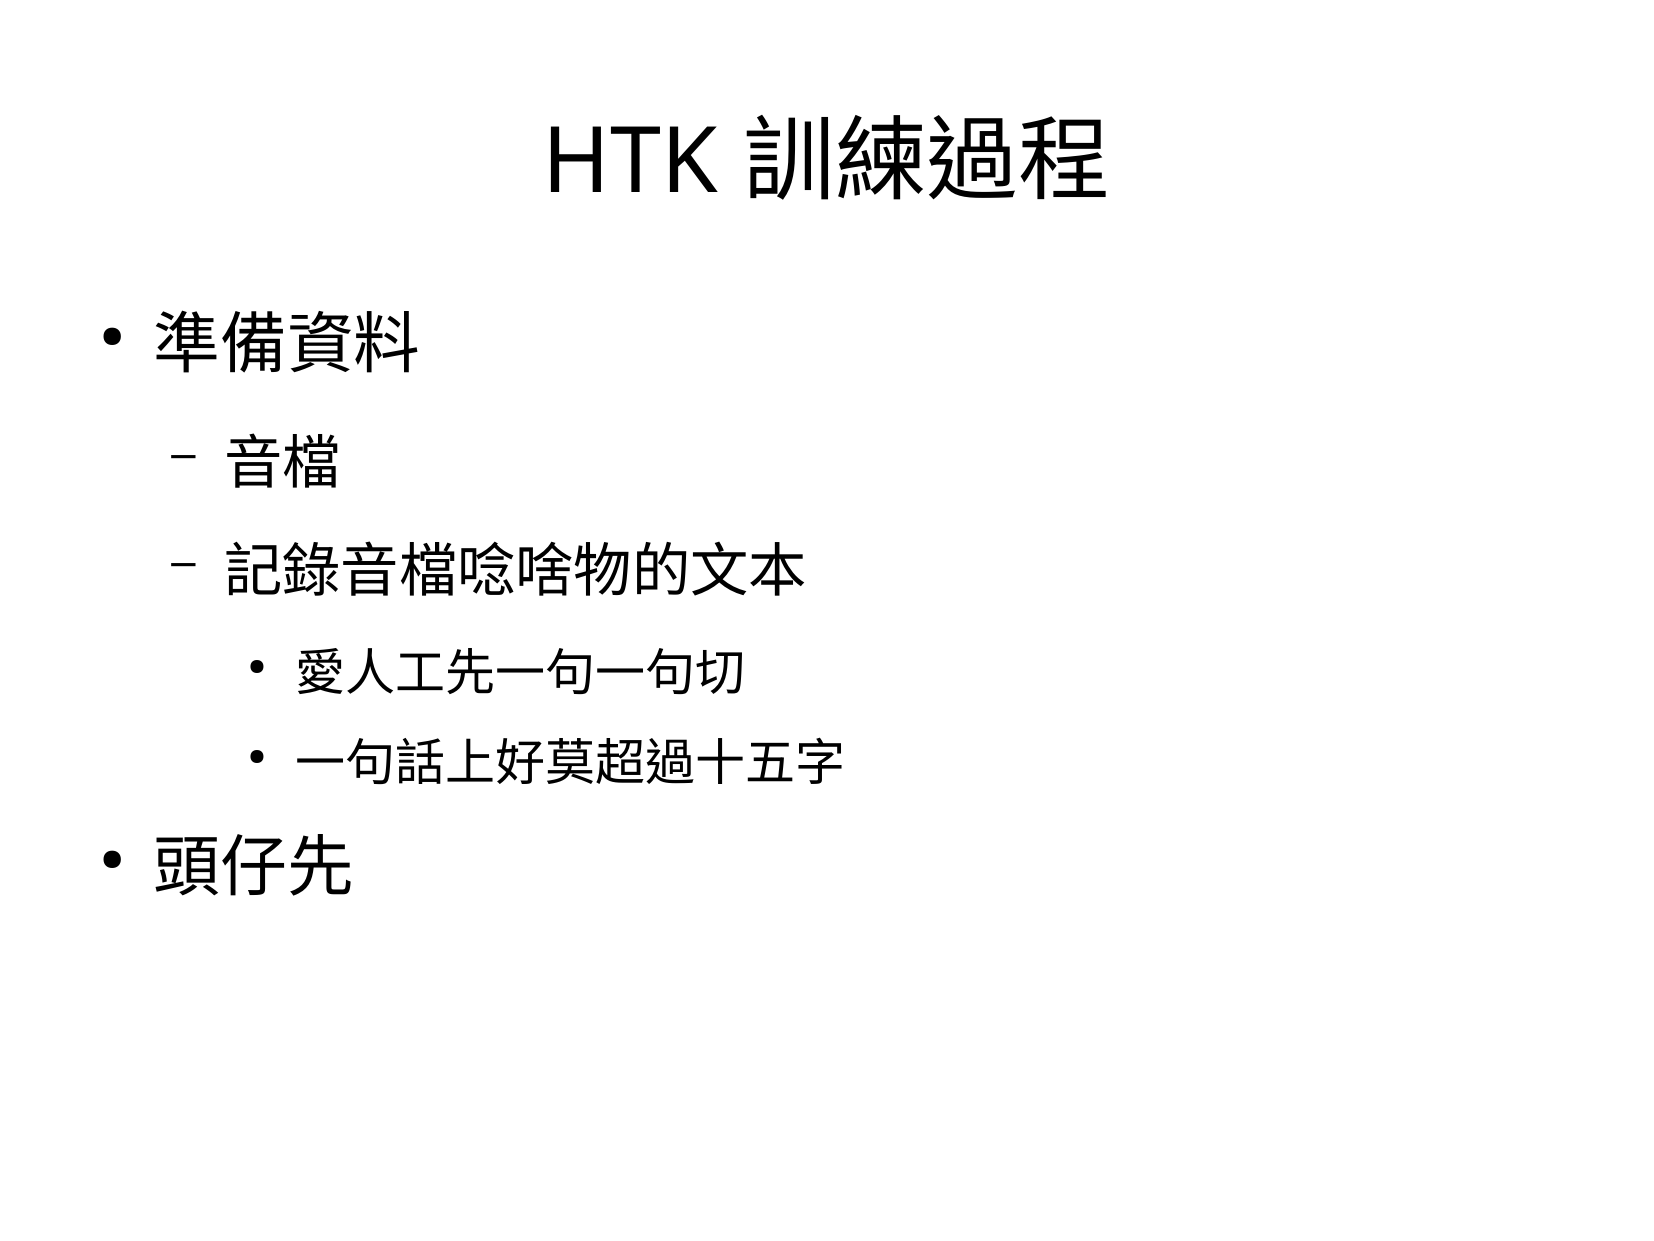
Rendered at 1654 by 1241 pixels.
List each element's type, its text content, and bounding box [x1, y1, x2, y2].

list 準備資料 音檔 記錄音檔唸啥物的文本 愛人工先一句一句切 一句話上好莫超過十五字 頭仔先 [82, 290, 1538, 1010]
title HTK訓練過程 [82, 49, 1571, 257]
